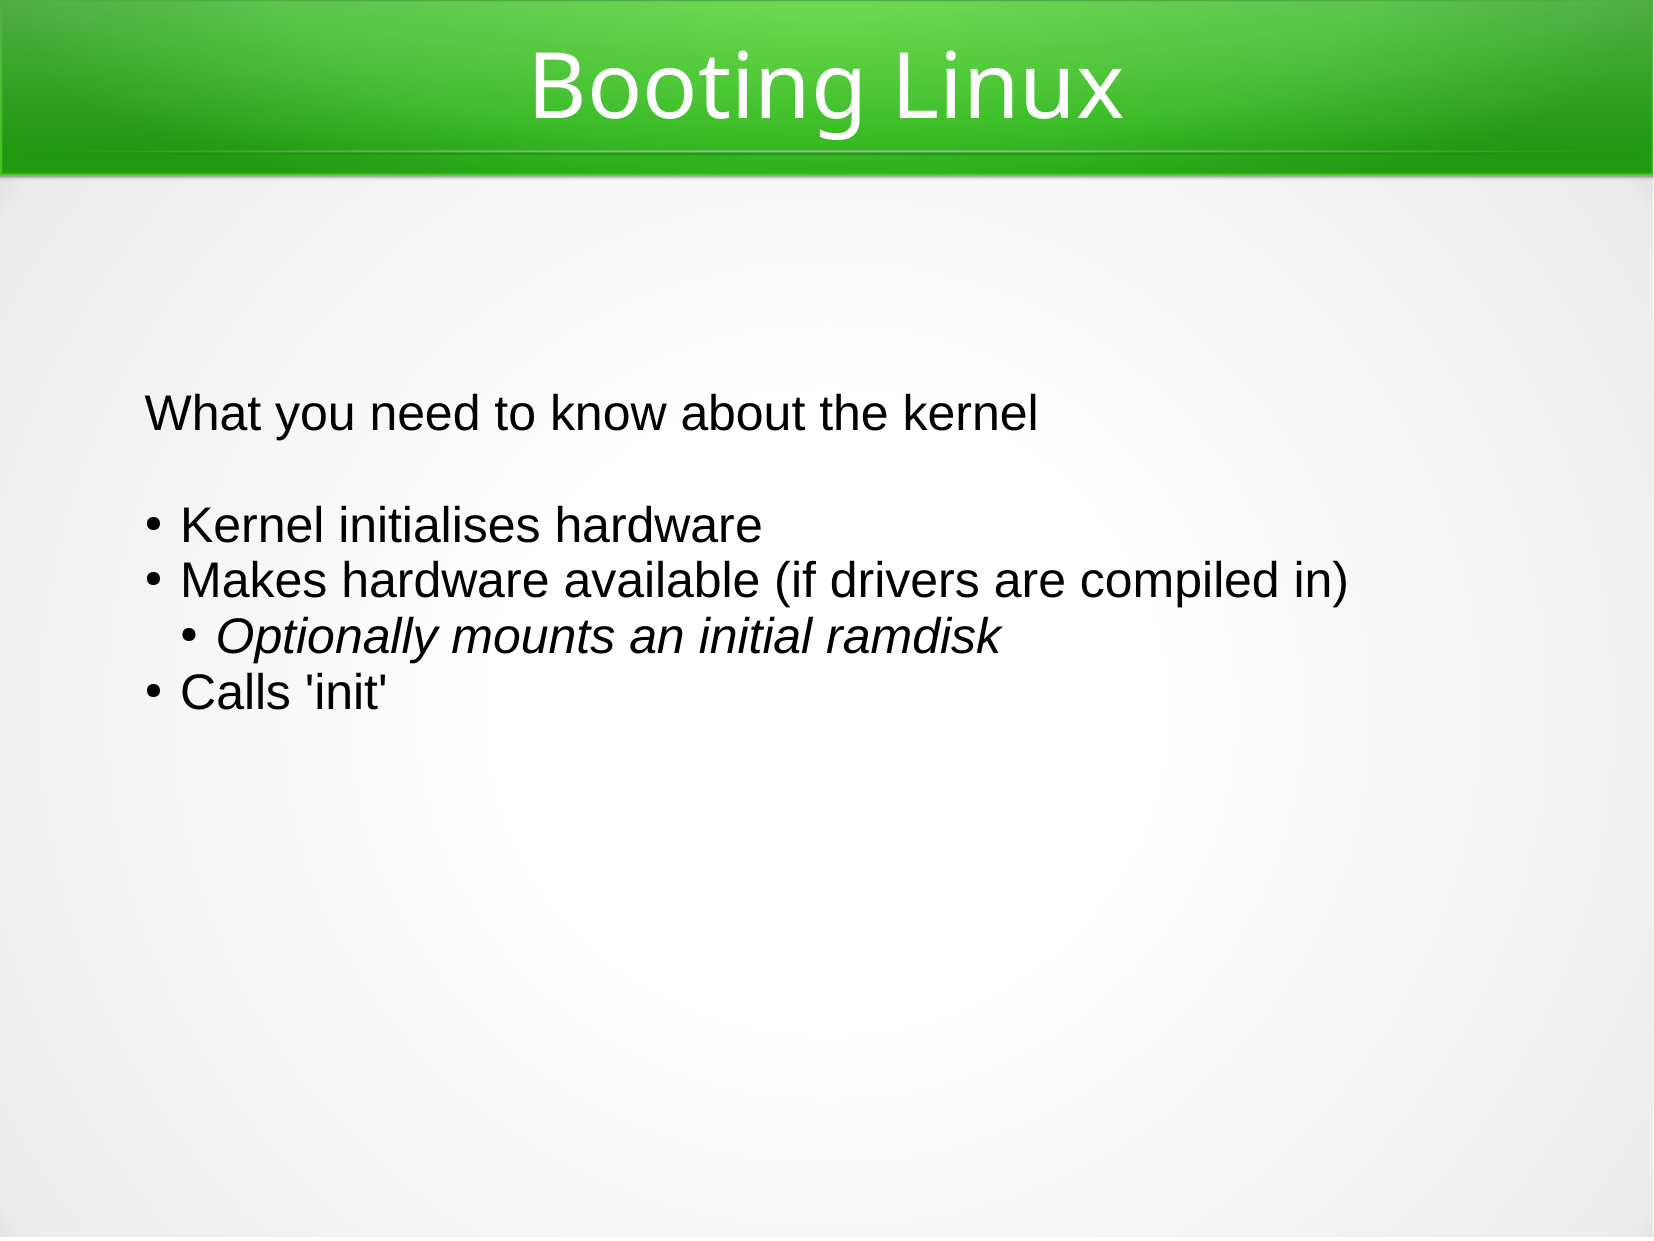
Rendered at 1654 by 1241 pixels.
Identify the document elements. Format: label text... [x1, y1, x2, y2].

text_box What you need to know about the kernel Kernel initialises hardware Makes hardware available (if drivers are compiled in) Optionally mounts an initial ramdisk Calls 'init' [129, 377, 1548, 839]
title Booting Linux [82, 11, 1571, 154]
picture [0, 0, 1654, 1237]
